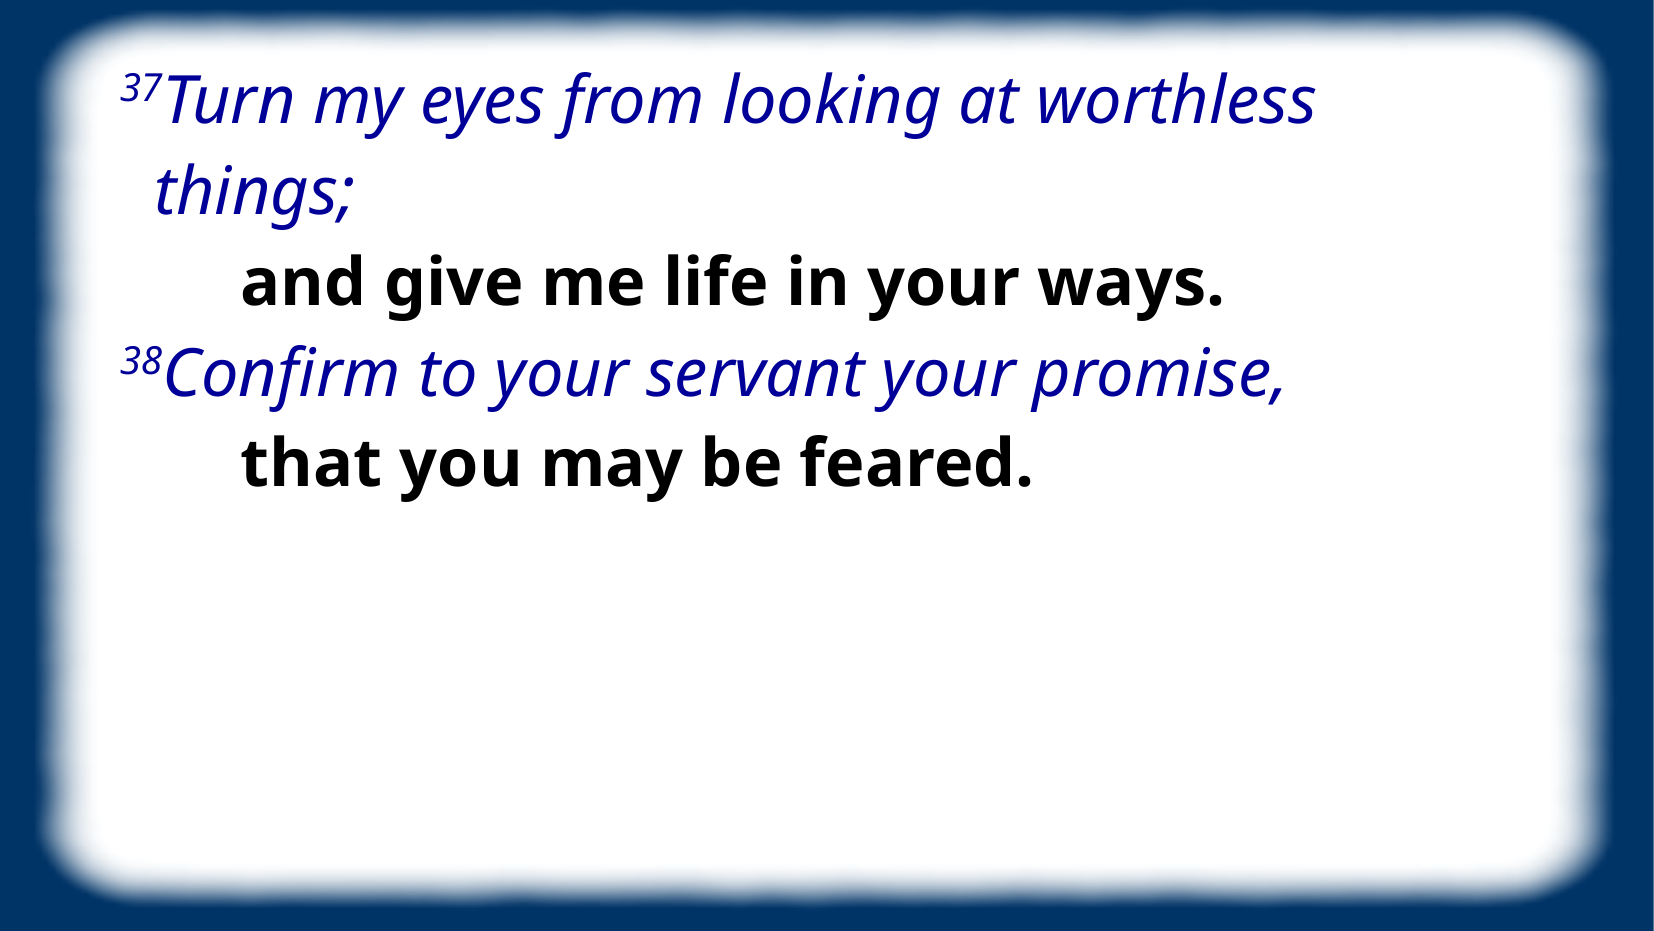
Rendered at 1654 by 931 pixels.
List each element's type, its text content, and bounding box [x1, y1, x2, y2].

text_box 37Turn my eyes from looking at worthless things; and give me life in your ways. 38Confirm to your servant your promise, that you may be feared. [105, 45, 1546, 511]
picture [0, 0, 1654, 931]
